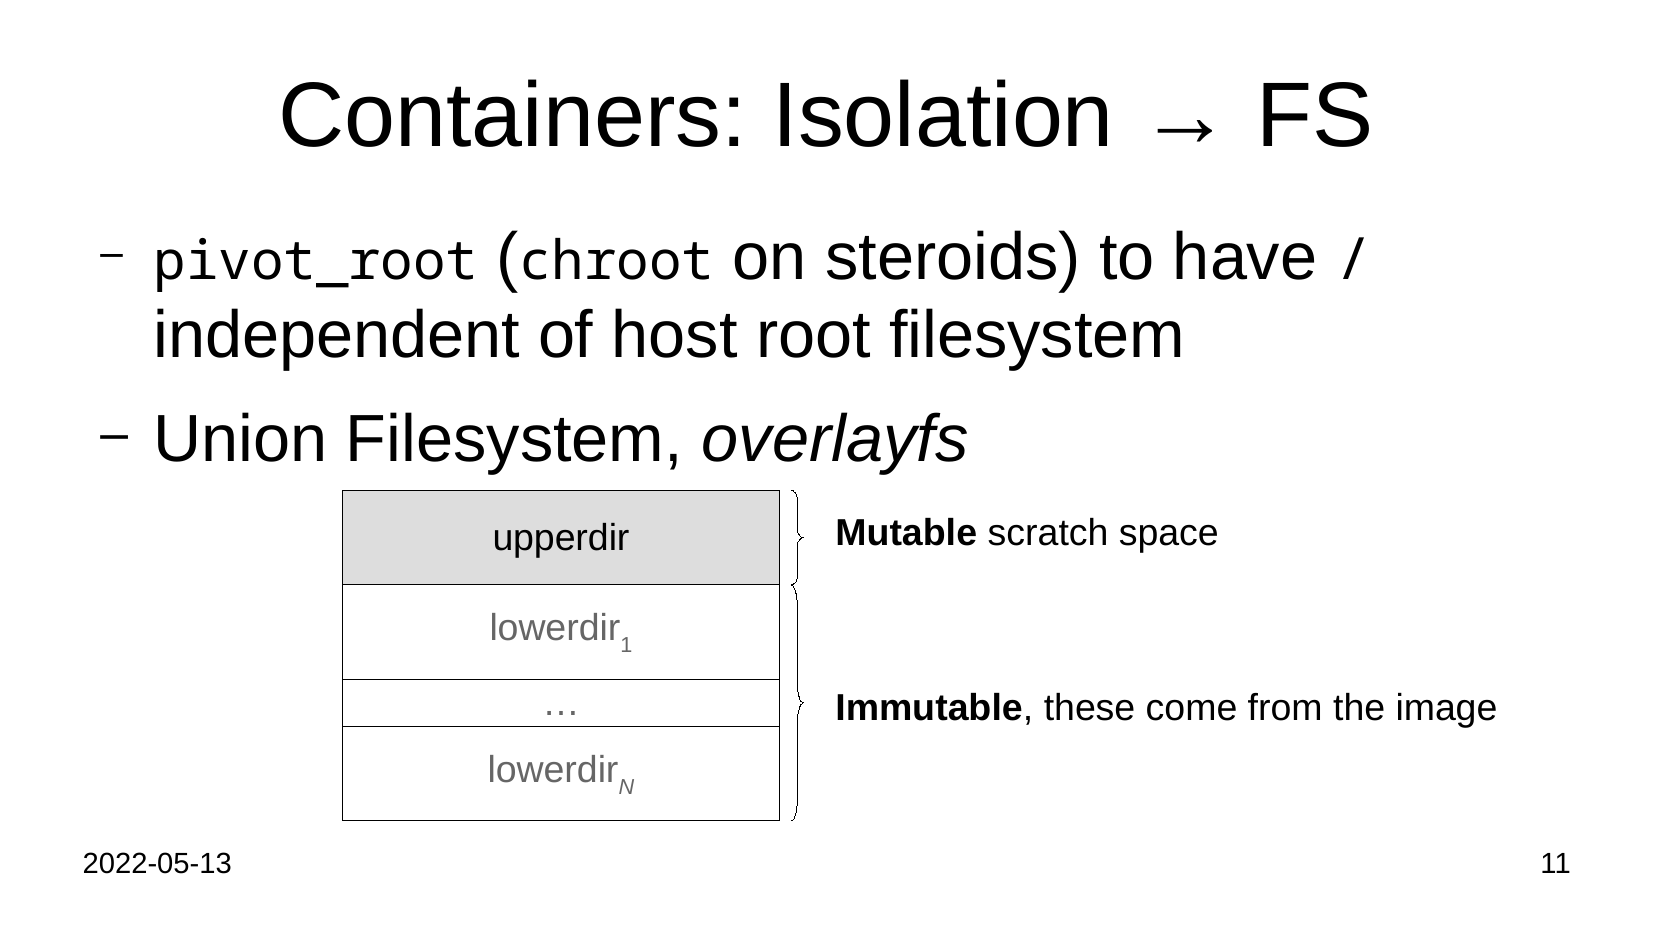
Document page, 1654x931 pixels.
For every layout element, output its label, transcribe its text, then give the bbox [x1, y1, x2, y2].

text_box lowerdir1 [342, 584, 780, 679]
text_box Mutable scratch space [820, 504, 1241, 562]
title Containers: Isolation → FS [82, 37, 1571, 193]
text_box Immutable, these come from the image [820, 679, 1536, 736]
text_box … [342, 679, 780, 727]
text_box lowerdirN [342, 727, 780, 821]
list pivot_root (chroot on steroids) to have / independent of host root filesystem Union Filesystem, overlayfs [82, 217, 1571, 758]
text_box upperdir [342, 490, 780, 584]
